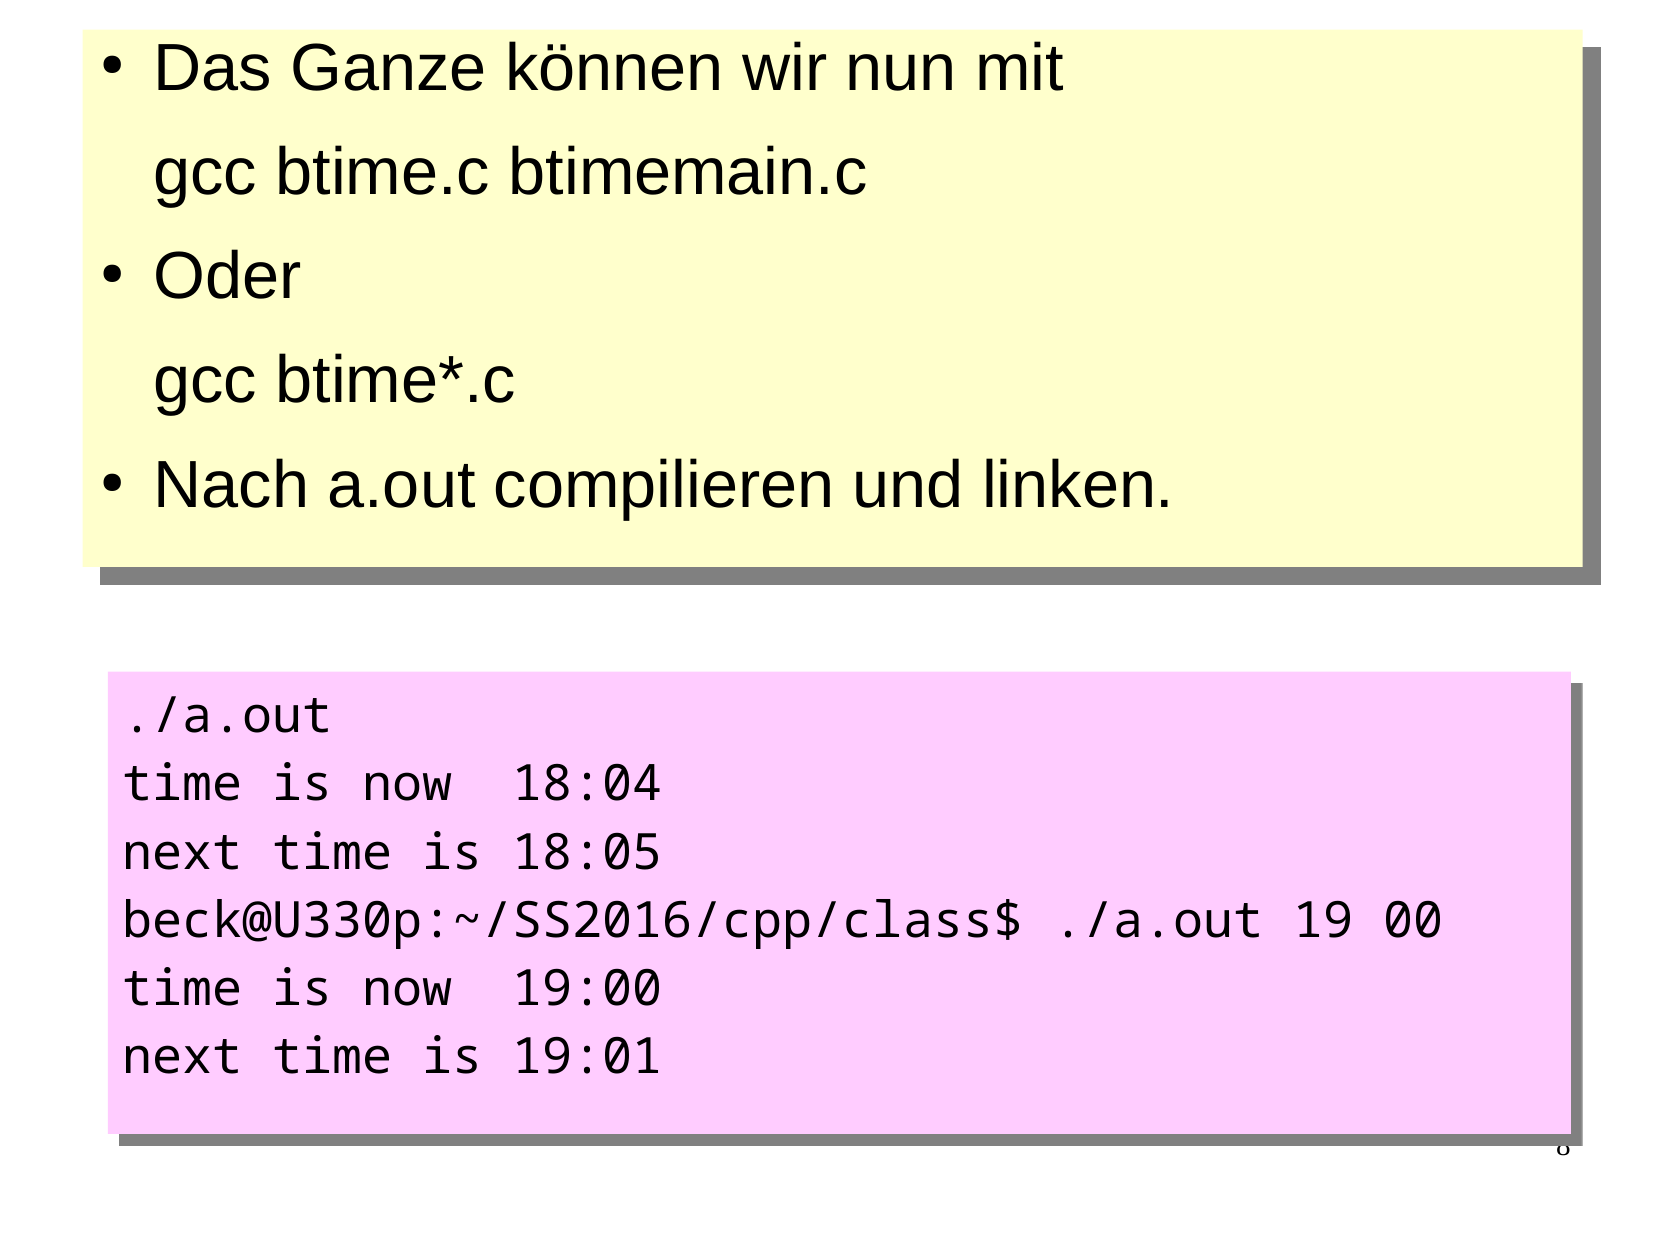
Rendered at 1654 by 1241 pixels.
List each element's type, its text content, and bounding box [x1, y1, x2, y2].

text_box ./a.out time is now 18:04 next time is 18:05 beck@U330p:~/SS2016/cpp/class$ ./a.out 19 00 time is now 19:00 next time is 19:01 [107, 671, 1571, 1134]
list Das Ganze können wir nun mit gcc btime.c btimemain.c Oder gcc btime*.c Nach a.out compilieren und linken. [82, 29, 1583, 567]
